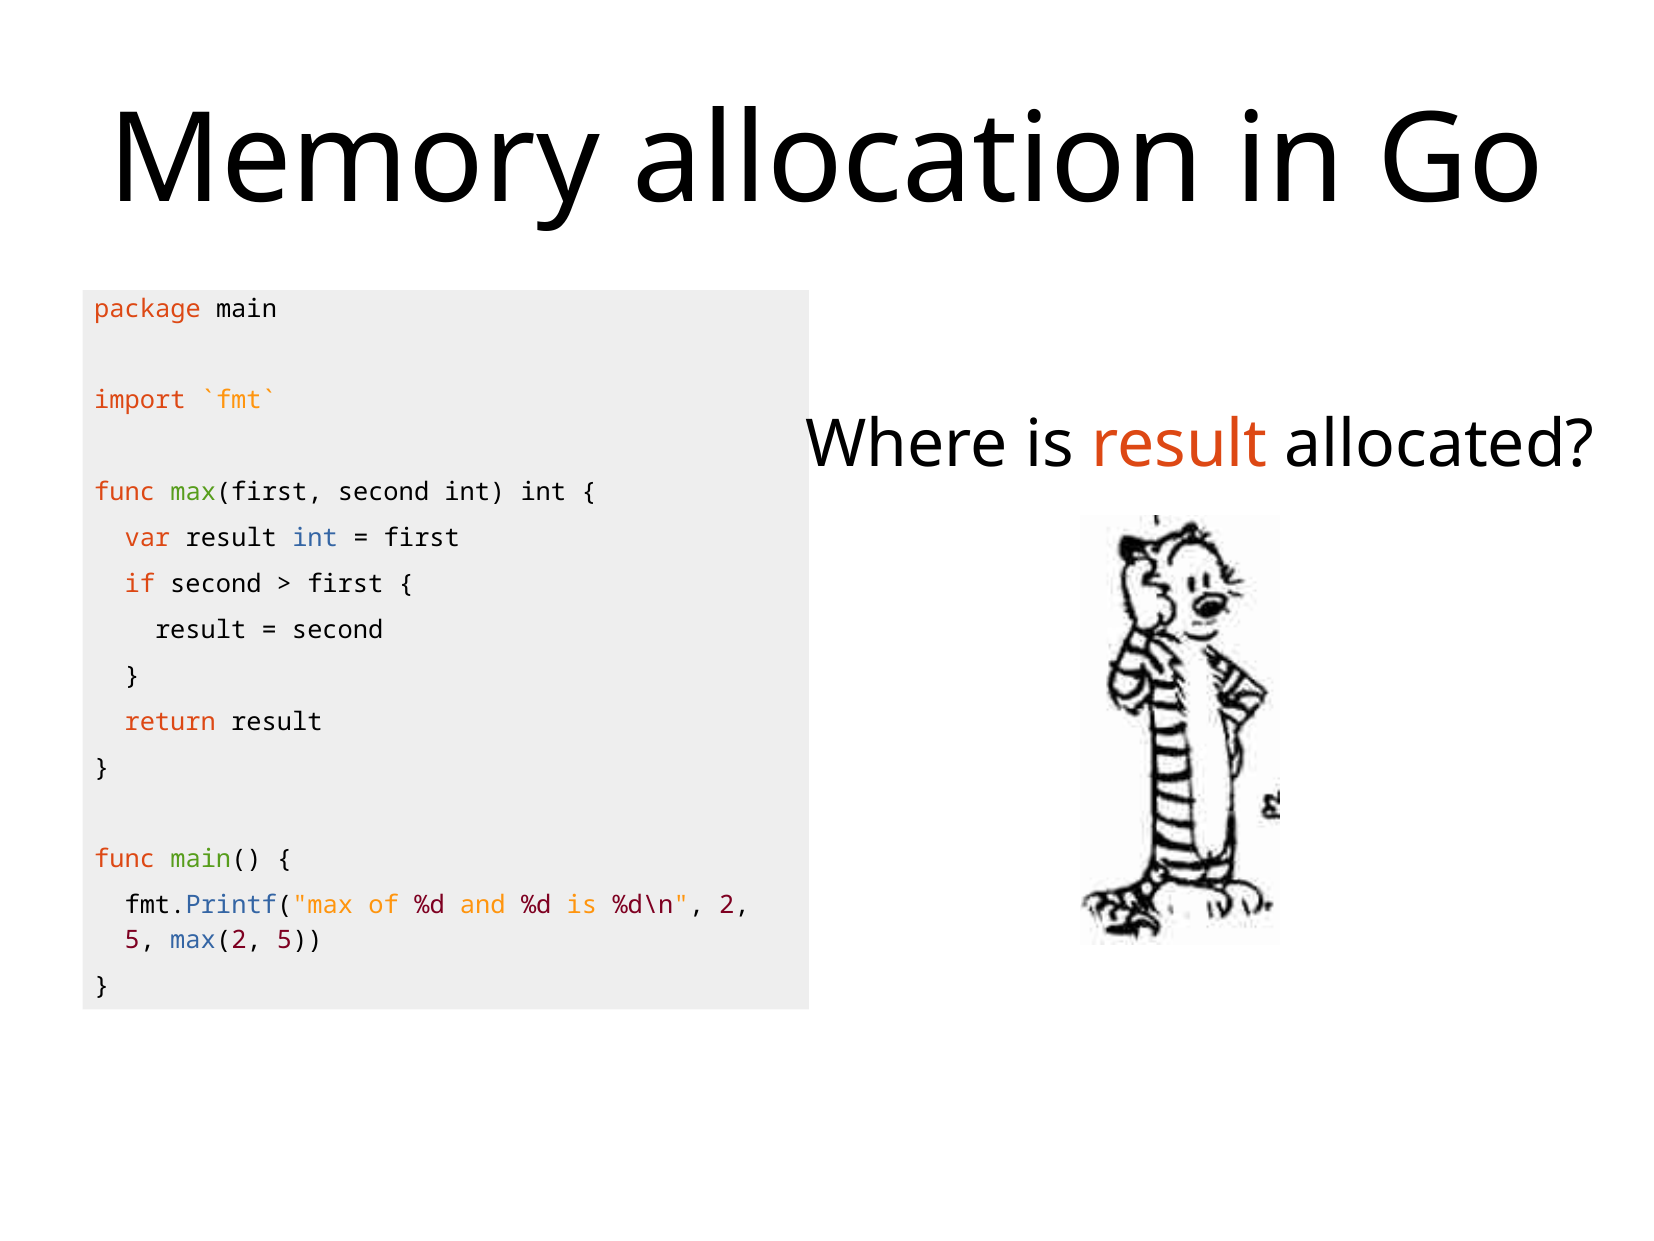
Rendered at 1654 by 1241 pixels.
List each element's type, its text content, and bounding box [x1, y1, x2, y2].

list package main import `fmt` func max(first, second int) int { var result int = first if second > first { result = second } return result } func main() { fmt.Printf("max of %d and %d is %d\n", 2, 5, max(2, 5)) } [82, 290, 809, 1010]
list Where is result allocated? [795, 395, 1606, 506]
title Memory allocation in Go [82, 49, 1571, 257]
picture [1080, 515, 1280, 946]
